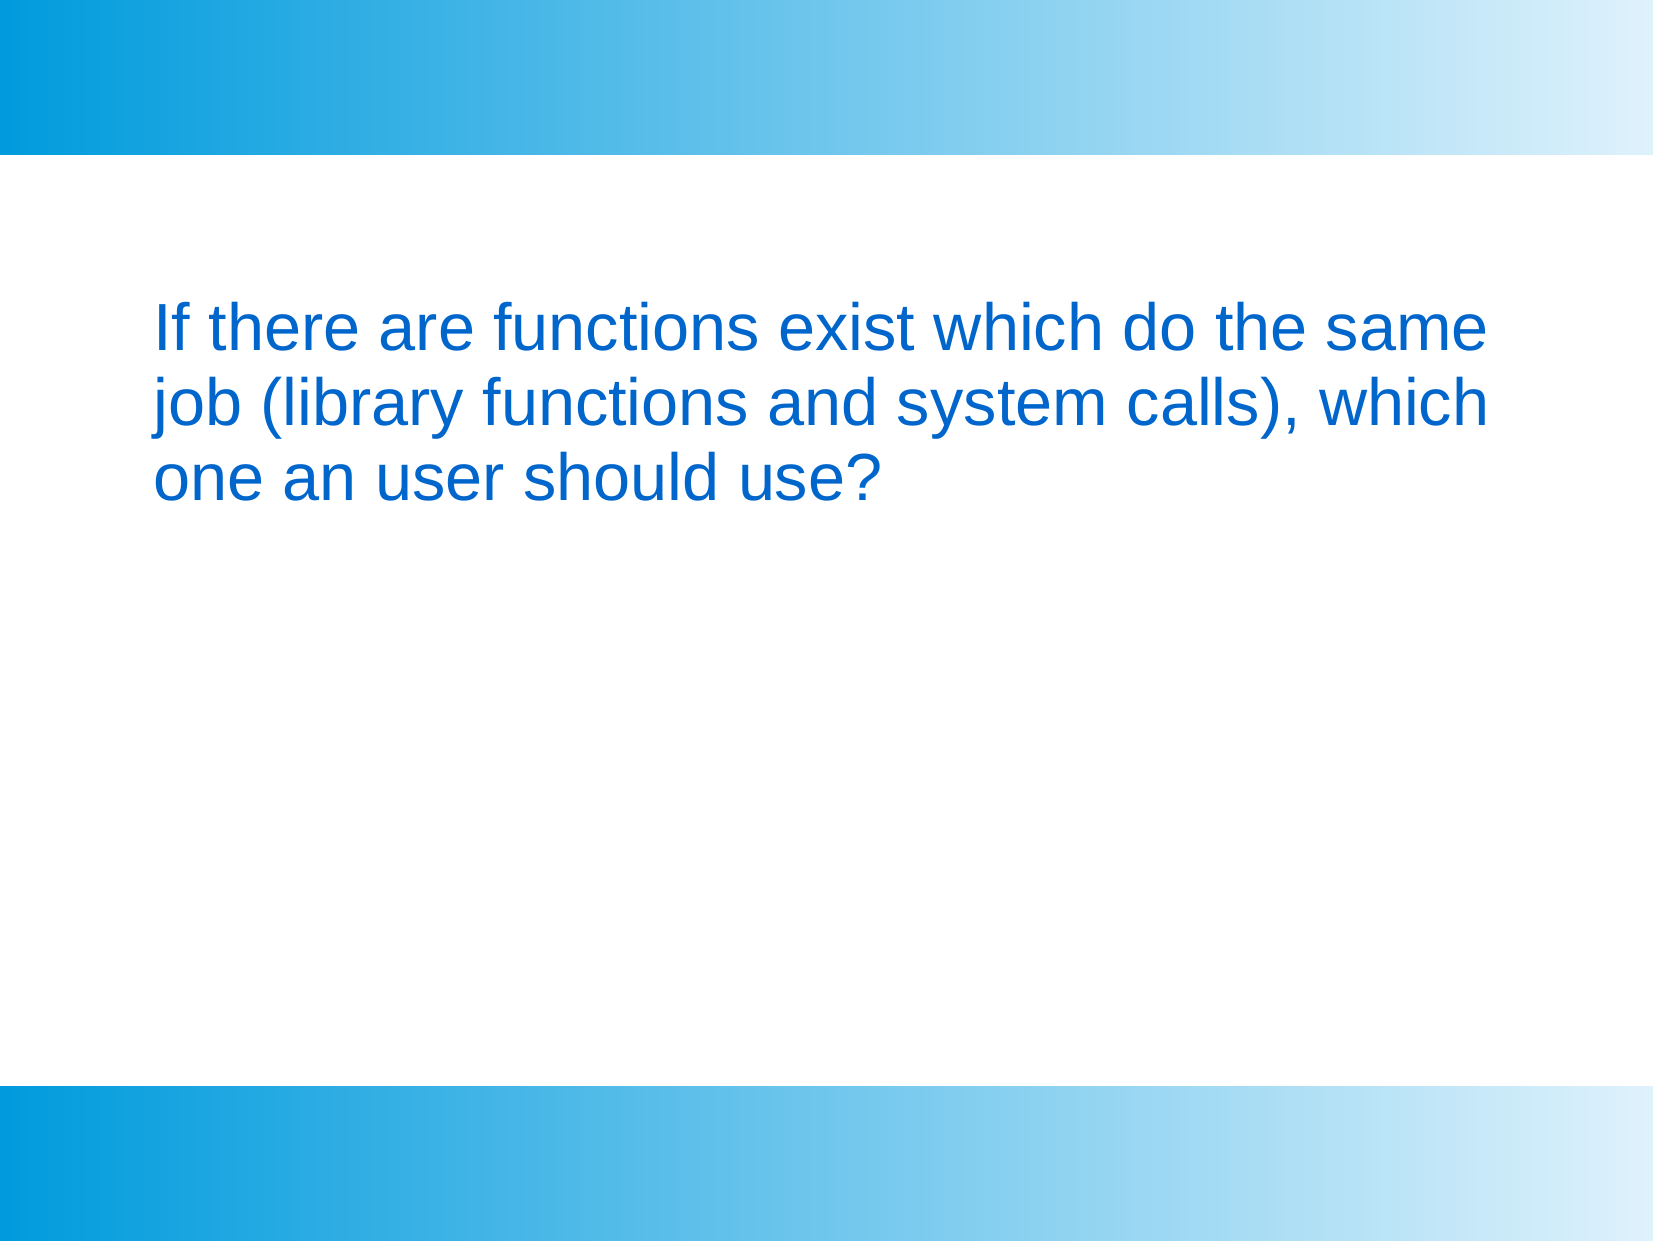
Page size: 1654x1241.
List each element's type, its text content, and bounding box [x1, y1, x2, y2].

list If there are functions exist which do the same job (library functions and system calls), which one an user should use? [82, 290, 1571, 1010]
